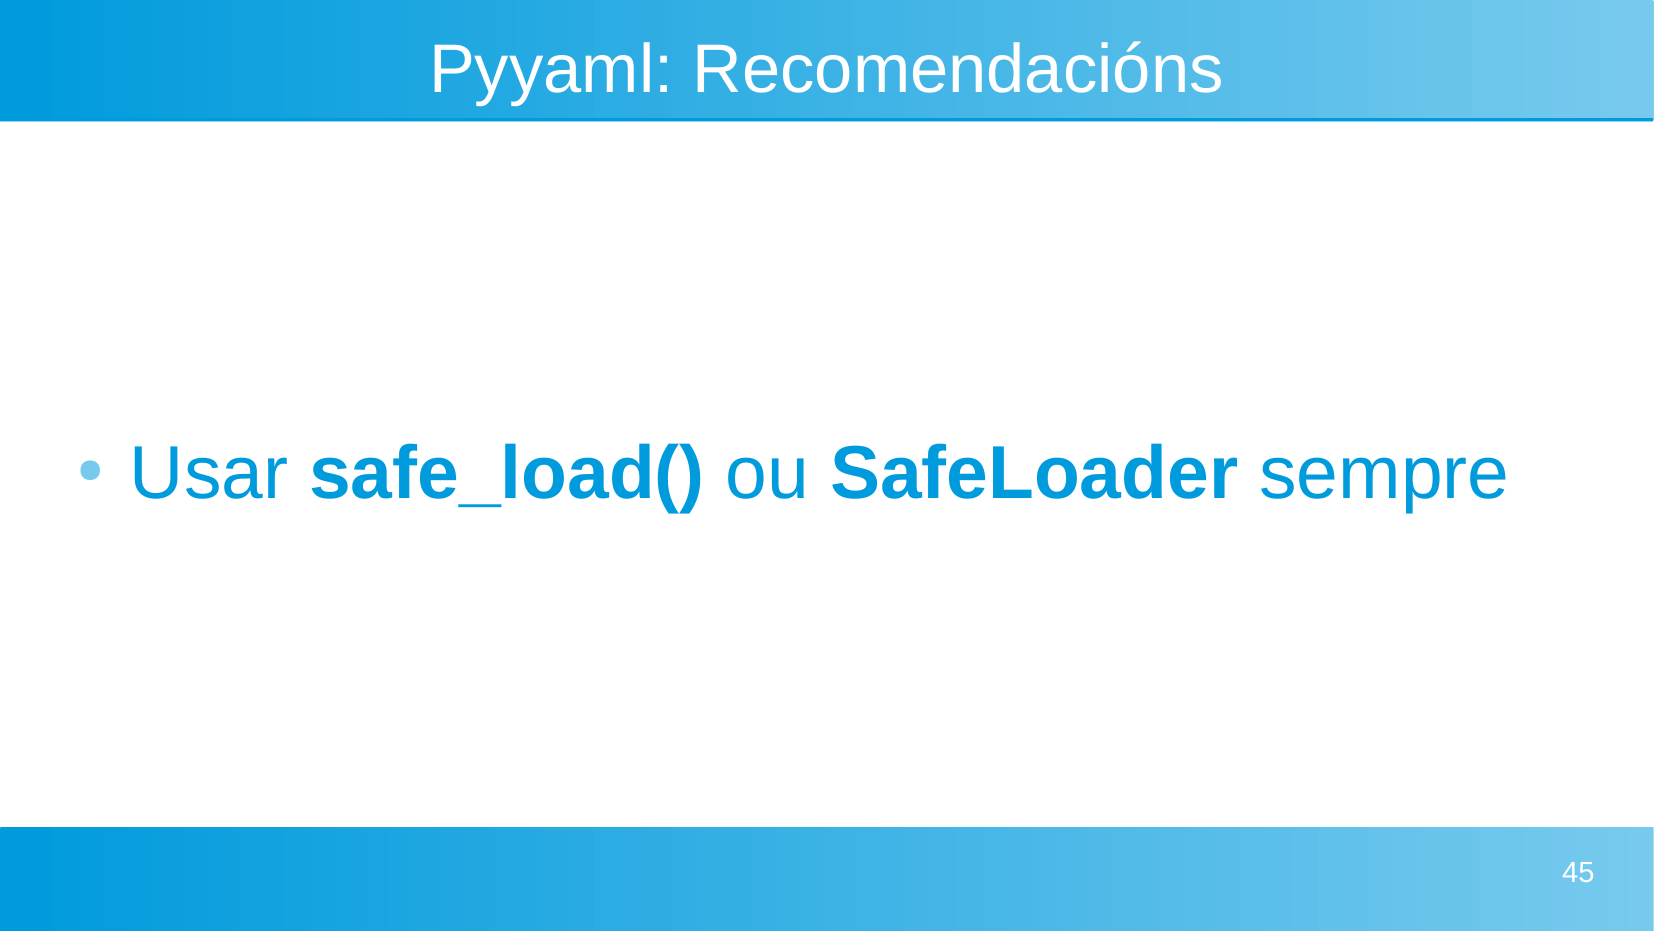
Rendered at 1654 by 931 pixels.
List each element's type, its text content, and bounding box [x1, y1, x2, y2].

title Pyyaml: Recomendacións [59, 29, 1595, 108]
list Usar safe_load() ou SafeLoader sempre [59, 177, 1595, 768]
